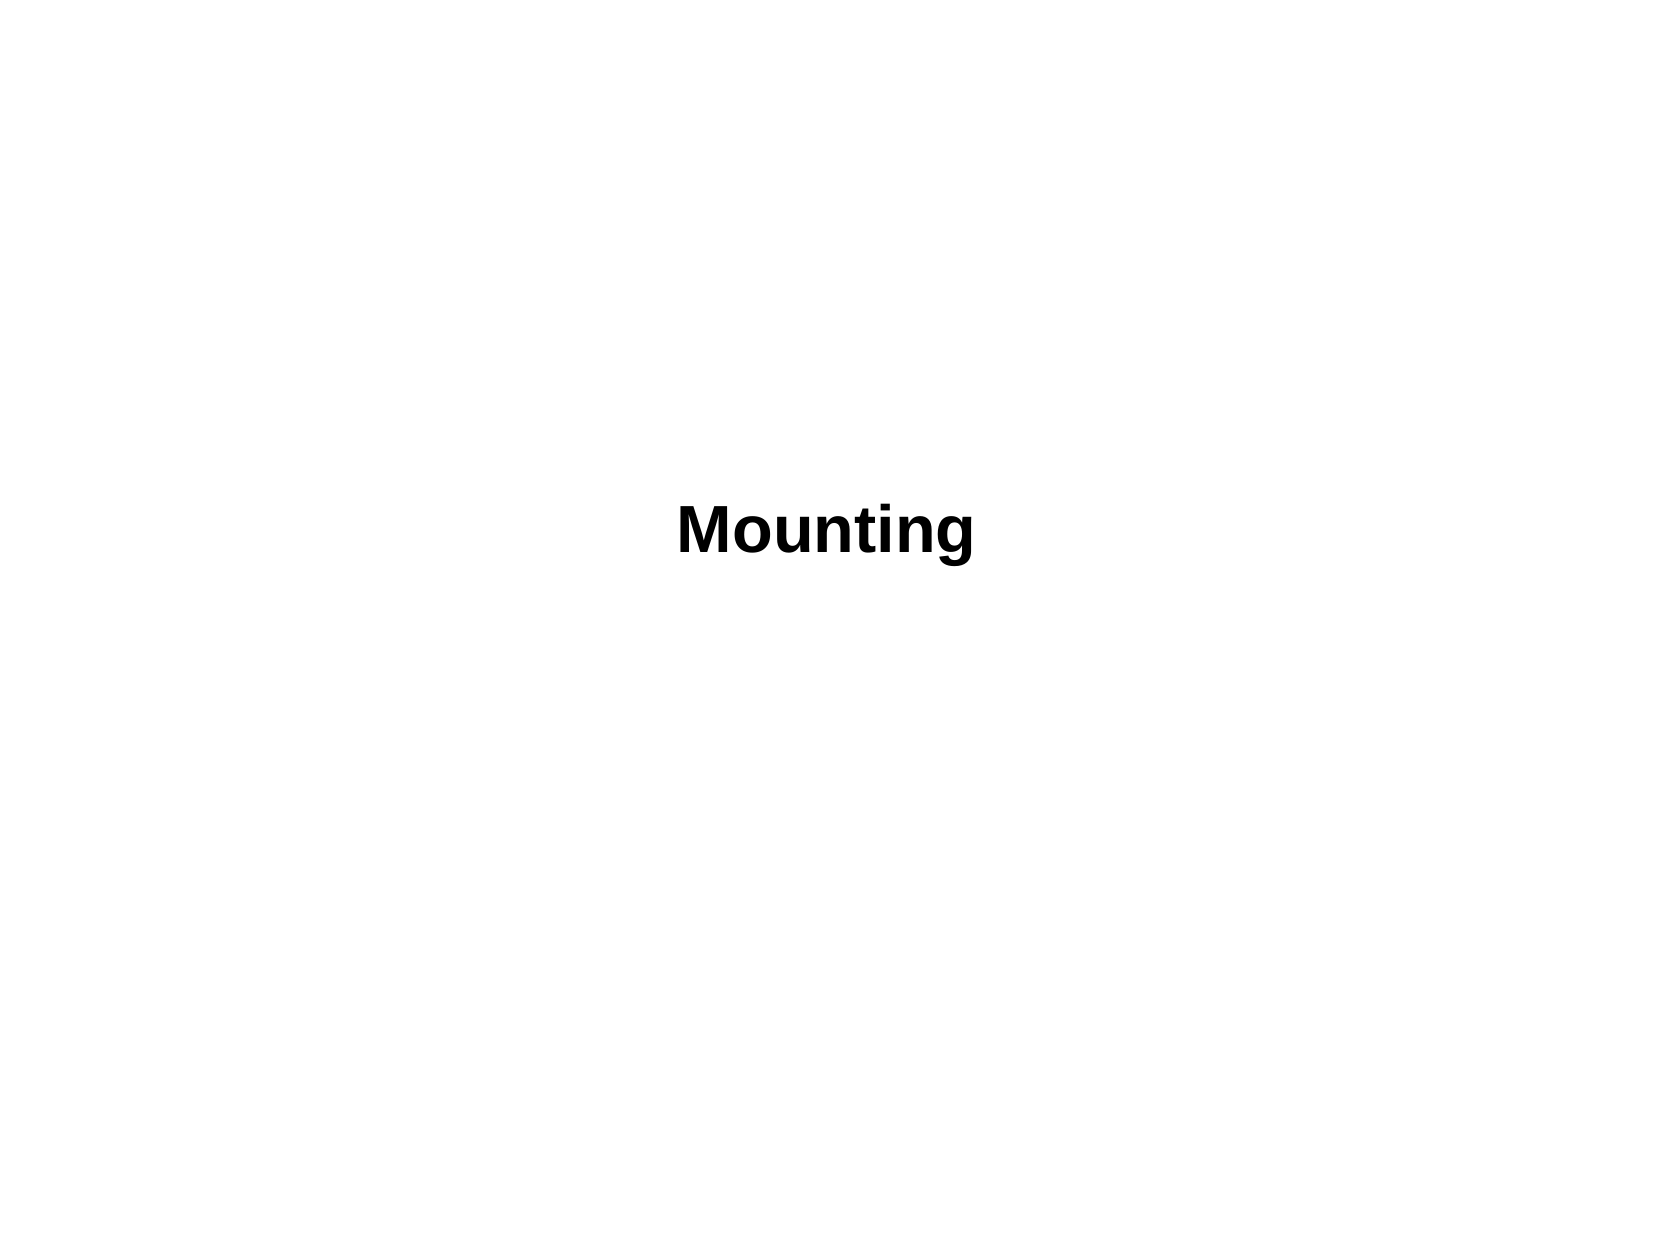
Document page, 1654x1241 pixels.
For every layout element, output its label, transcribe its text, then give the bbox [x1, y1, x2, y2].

subtitle Mounting [82, 49, 1571, 1010]
